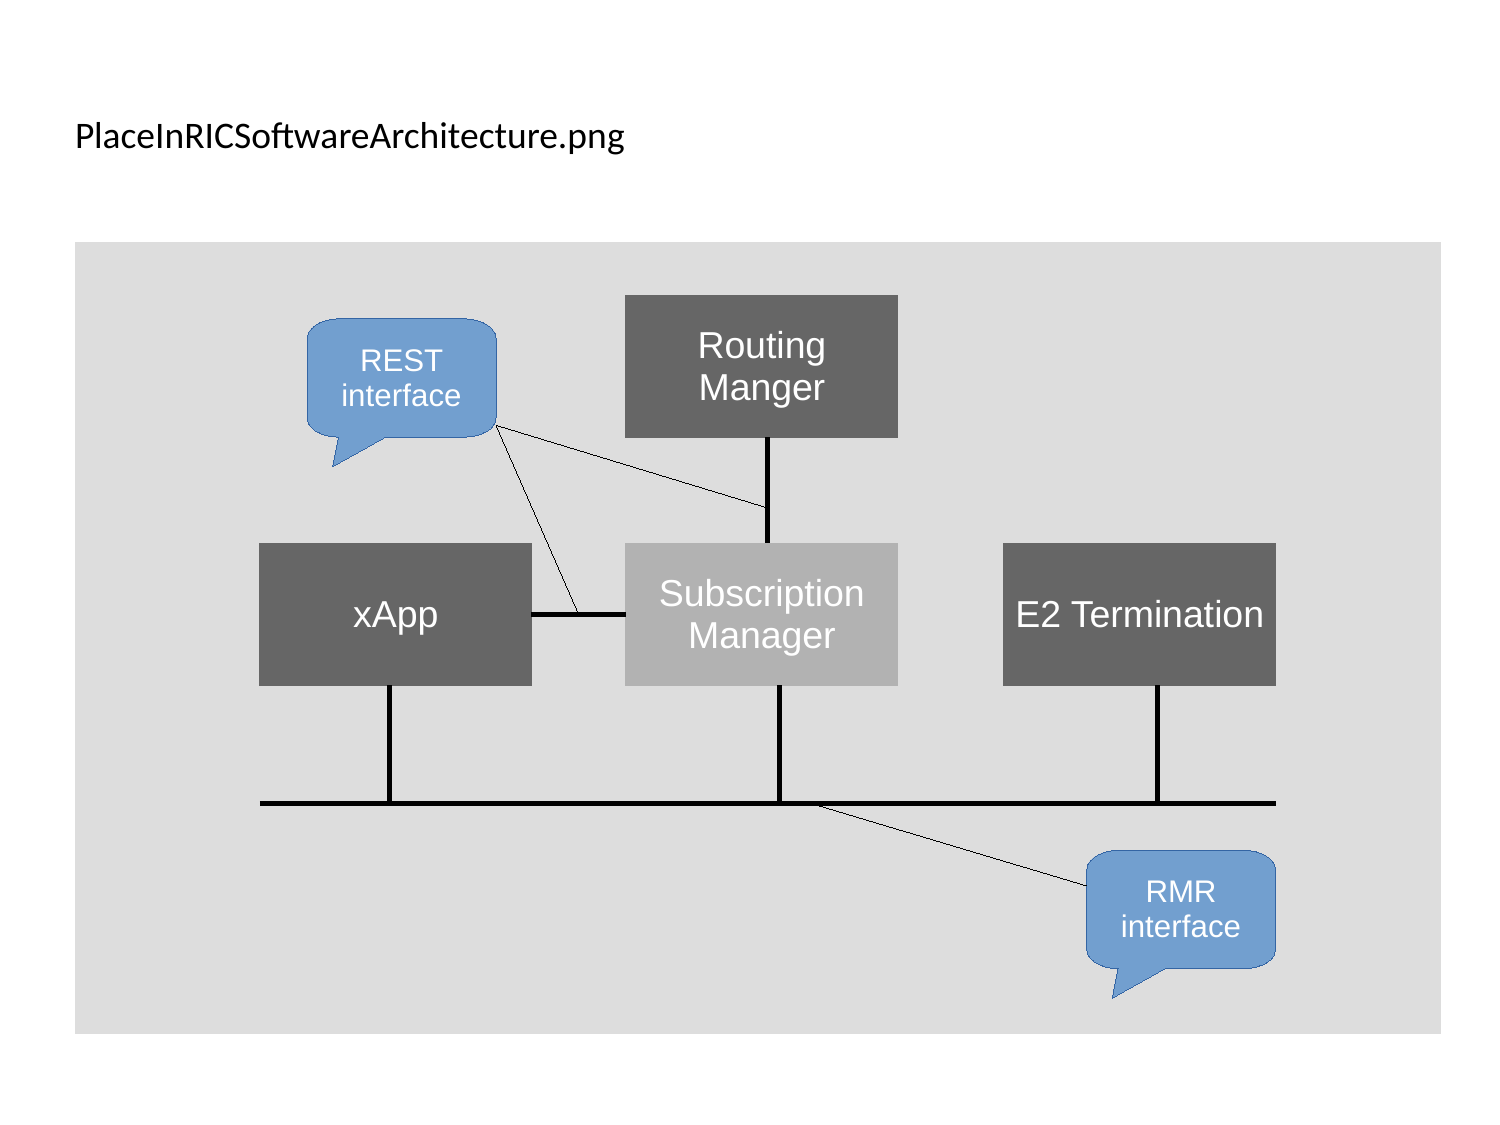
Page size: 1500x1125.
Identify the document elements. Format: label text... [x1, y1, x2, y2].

text_box Routing Manger [625, 295, 898, 438]
text_box RMR interface [1086, 850, 1276, 999]
text_box xApp [259, 543, 532, 686]
text_box E2 Termination [1003, 543, 1276, 686]
text_box Subscription Manager [625, 543, 898, 686]
title PlaceInRICSoftwareArchitecture.png [75, 45, 1425, 233]
text_box [75, 242, 1441, 1034]
text_box REST interface [307, 318, 497, 467]
